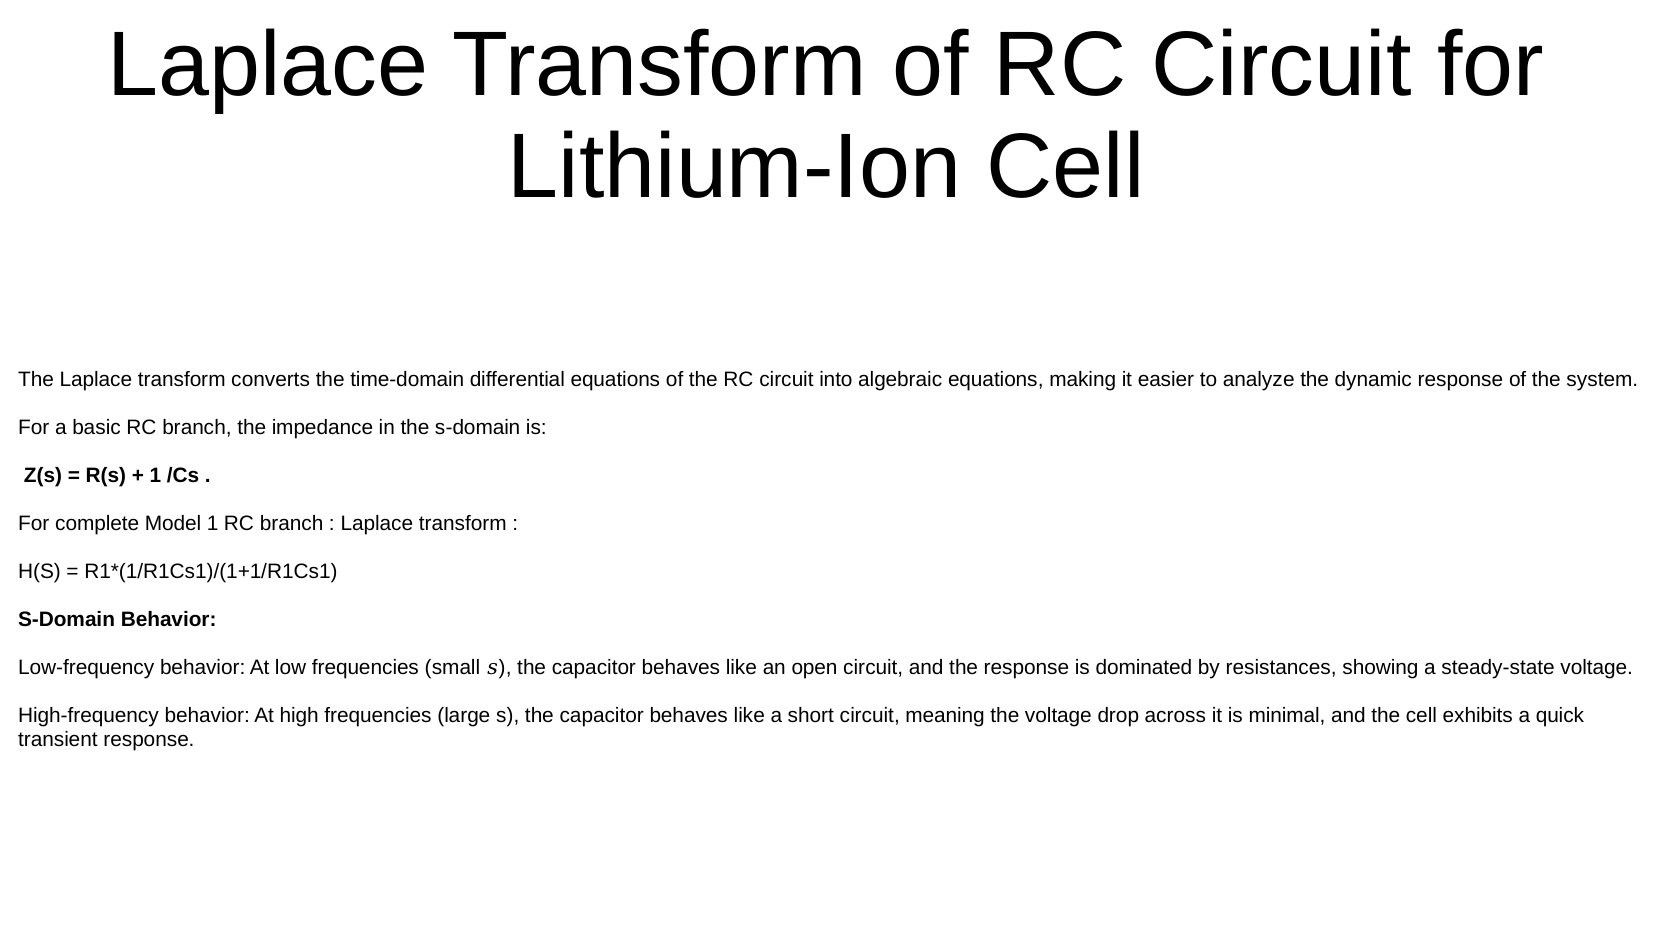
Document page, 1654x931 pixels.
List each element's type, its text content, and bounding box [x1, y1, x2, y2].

text_box The Laplace transform converts the time-domain differential equations of the RC circuit into algebraic equations, making it easier to analyze the dynamic response of the system. For a basic RC branch, the impedance in the s-domain is: Z(s) = R(s) + 1 /Cs . For complete Model 1 RC branch : Laplace transform : H(S) = R1*(1/R1Cs1)/(1+1/R1Cs1) S-Domain Behavior: Low-frequency behavior: At low frequencies (small 𝑠), the capacitor behaves like an open circuit, and the response is dominated by resistances, showing a steady-state voltage. High-frequency behavior: At high frequencies (large s), the capacitor behaves like a short circuit, meaning the voltage drop across it is minimal, and the cell exhibits a quick transient response. [3, 360, 1654, 807]
title Laplace Transform of RC Circuit for Lithium-Ion Cell [82, 12, 1571, 218]
